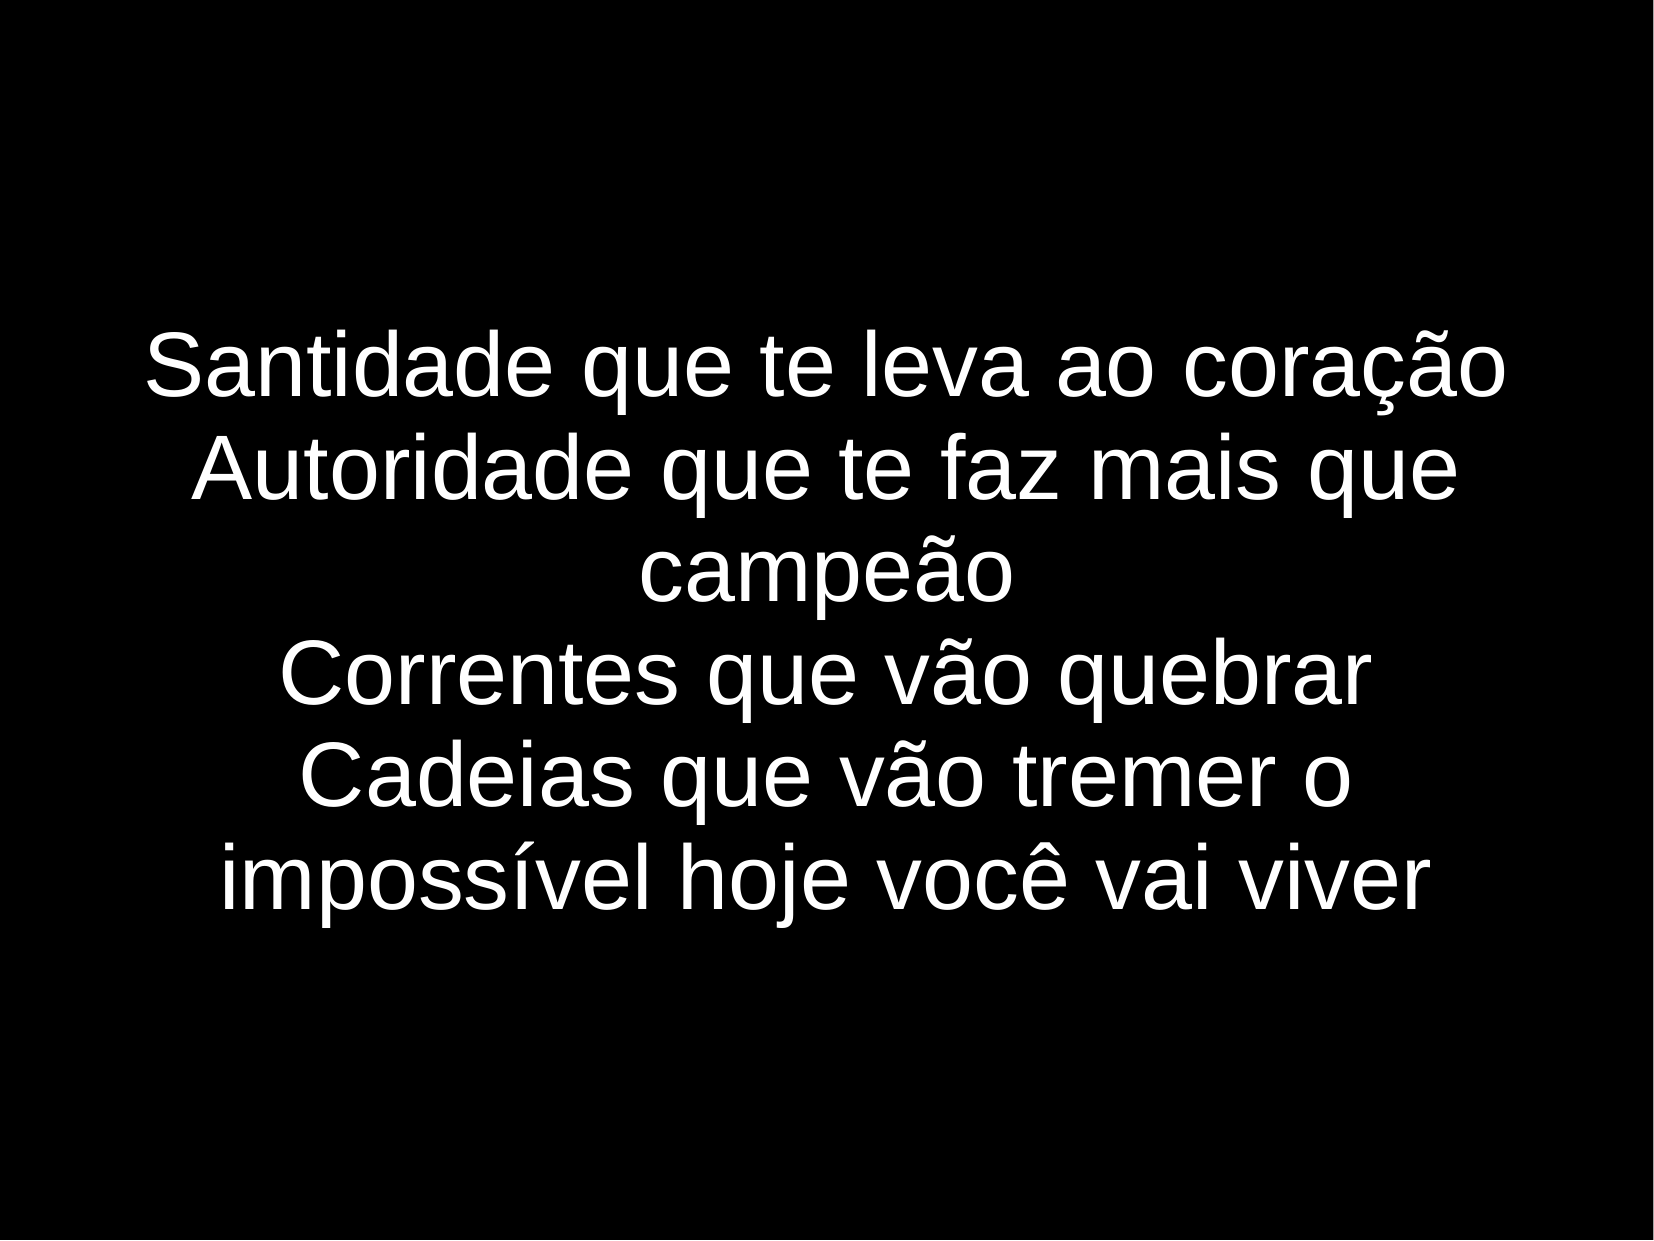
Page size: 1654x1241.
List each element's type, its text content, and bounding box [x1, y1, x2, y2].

subtitle Santidade que te leva ao coração Autoridade que te faz mais que campeão Correntes que vão quebrar Cadeias que vão tremer o impossível hoje você vai viver [82, 49, 1571, 1193]
